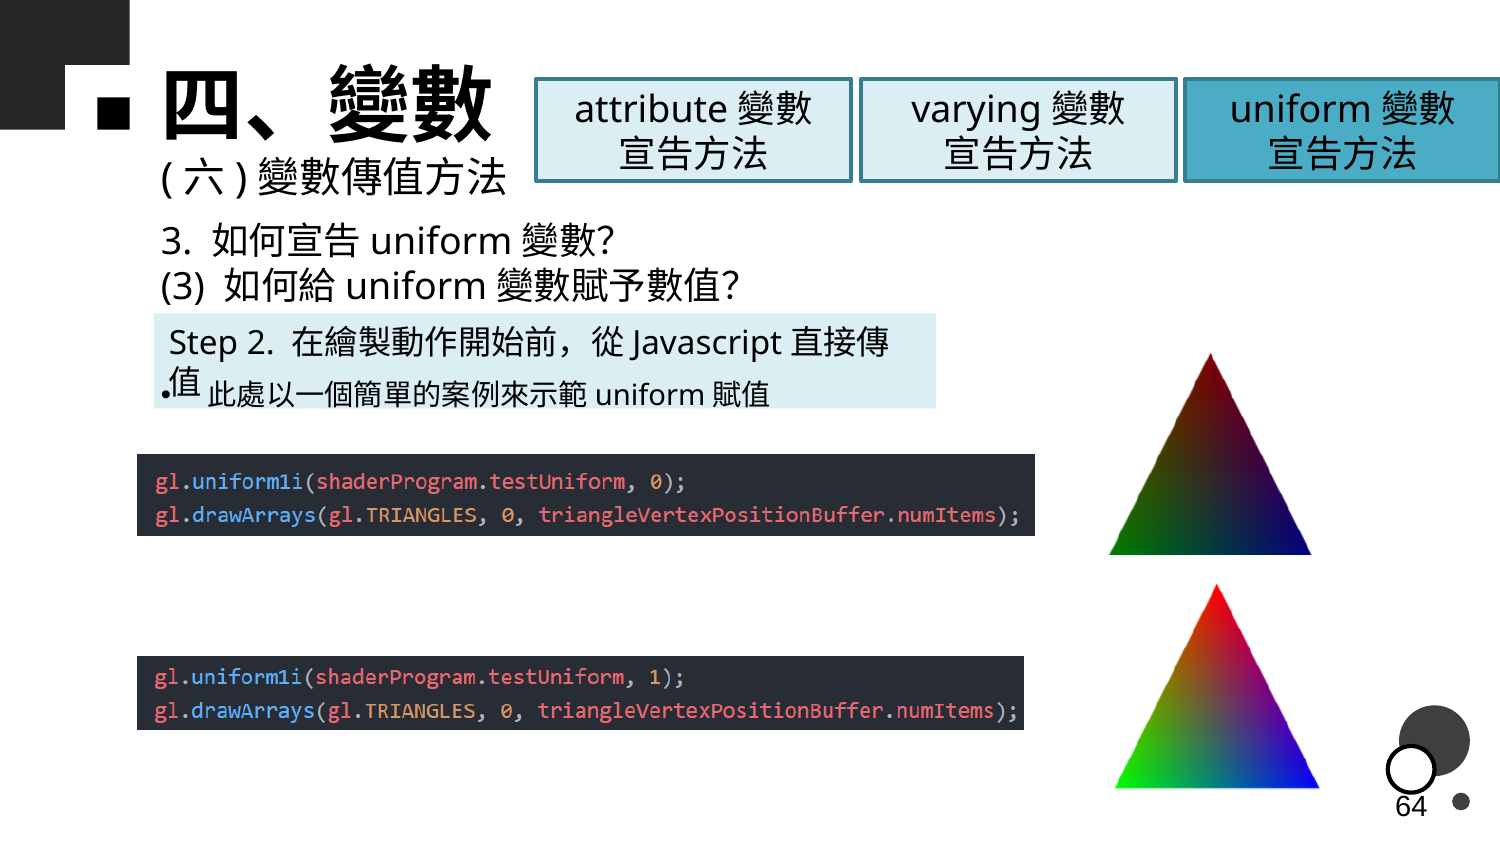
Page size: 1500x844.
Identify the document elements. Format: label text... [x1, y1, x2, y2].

text_box (六)變數傳值方法 [145, 143, 820, 209]
text_box Step 2. 在繪製動作開始前，從Javascript直接傳值 [153, 313, 936, 369]
text_box 此處以一個簡單的案例來示範uniform賦值 [145, 369, 1081, 420]
text_box varying變數 宣告方法 [861, 78, 1177, 181]
text_box [1452, 792, 1470, 811]
picture [1081, 323, 1363, 832]
picture [137, 656, 1024, 730]
text_box [0, 0, 130, 130]
text_box [97, 97, 130, 130]
text_box 3. 如何宣告uniform變數？ (3) 如何給uniform變數賦予數值？ [145, 209, 1486, 315]
slide_number <number> [1363, 782, 1443, 827]
picture [137, 454, 1035, 536]
text_box uniform變數 宣告方法 [1185, 78, 1500, 181]
text_box attribute變數 宣告方法 [535, 78, 852, 181]
text_box [1387, 705, 1470, 782]
title 四、變數 [145, 32, 845, 143]
